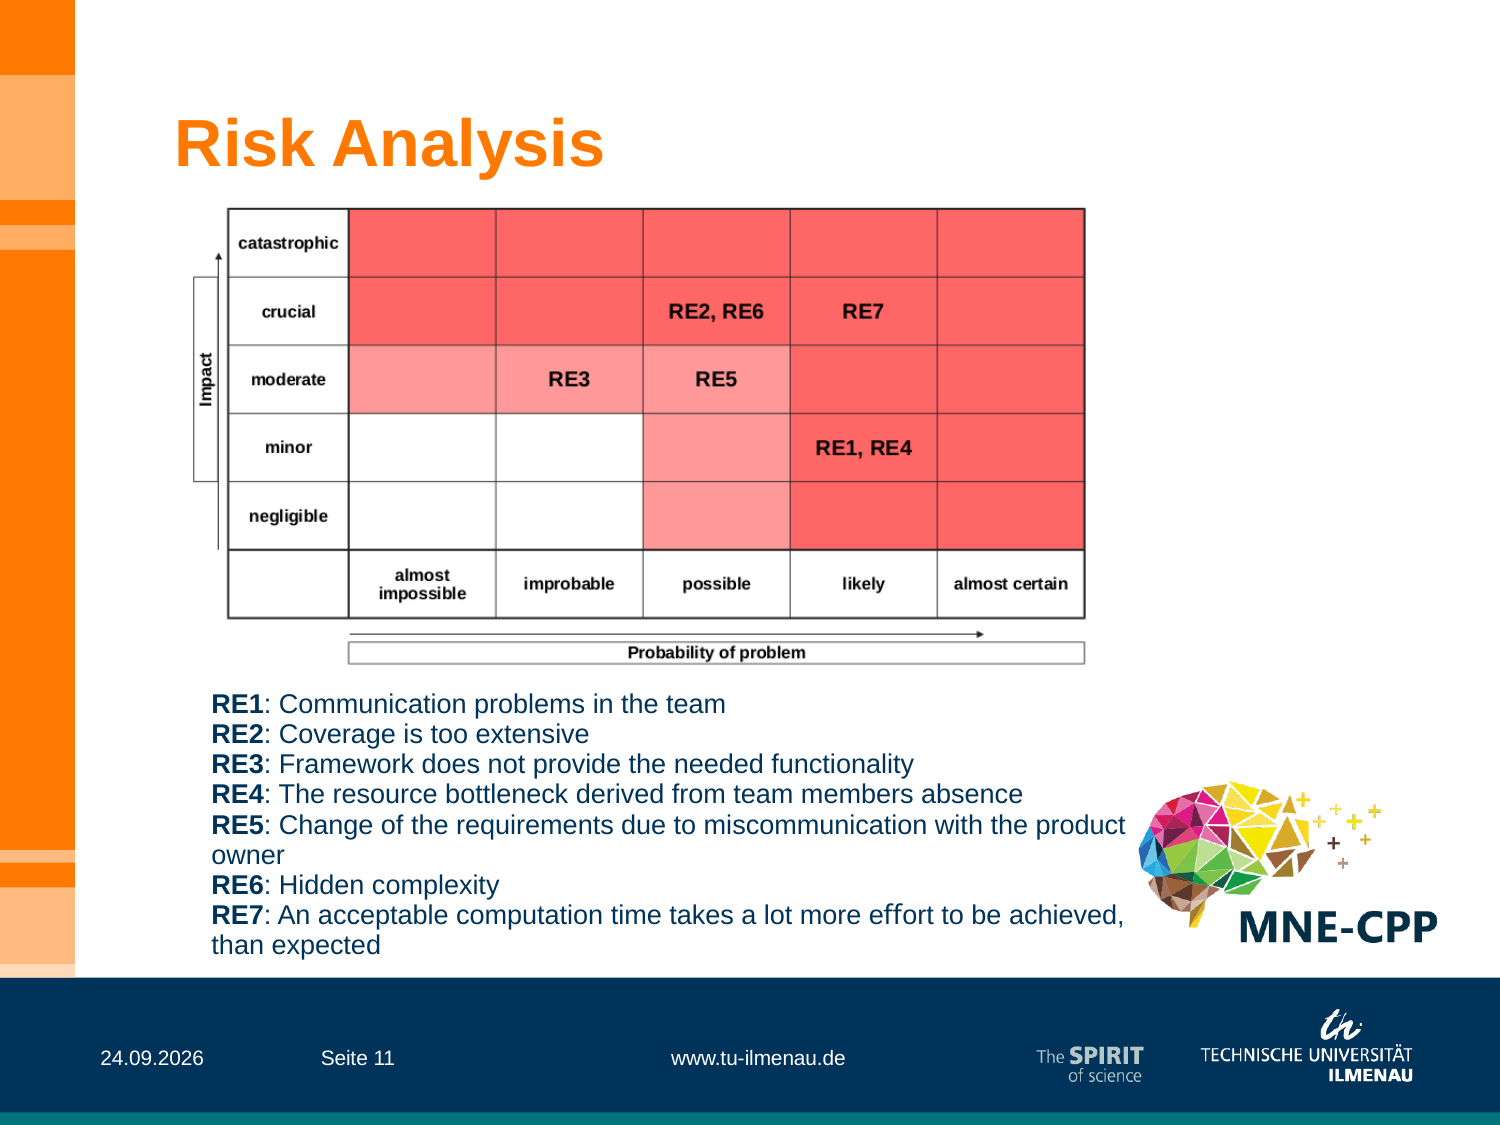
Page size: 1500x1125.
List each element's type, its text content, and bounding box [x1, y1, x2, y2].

picture [177, 195, 1103, 682]
text_box Risk Analysis [174, 99, 1413, 188]
text_box RE1: Communication problems in the team RE2: Coverage is too extensive RE3: Framework does not provide the needed functionality RE4: The resource bottleneck derived from team members absence RE5: Change of the requirements due to miscommunication with the product owner RE6: Hidden complexity RE7: An acceptable computation time takes a lot more eﬀort to be achieved, than expected [196, 681, 1182, 1039]
slide_number 03.05.2017 [100, 1037, 276, 1088]
picture [1200, 1009, 1413, 1082]
picture [1033, 1040, 1147, 1085]
picture [1074, 755, 1500, 969]
slide_number Seite <Foliennummer> [289, 1039, 427, 1088]
footer www.tu-ilmenau.de [644, 1039, 858, 1088]
